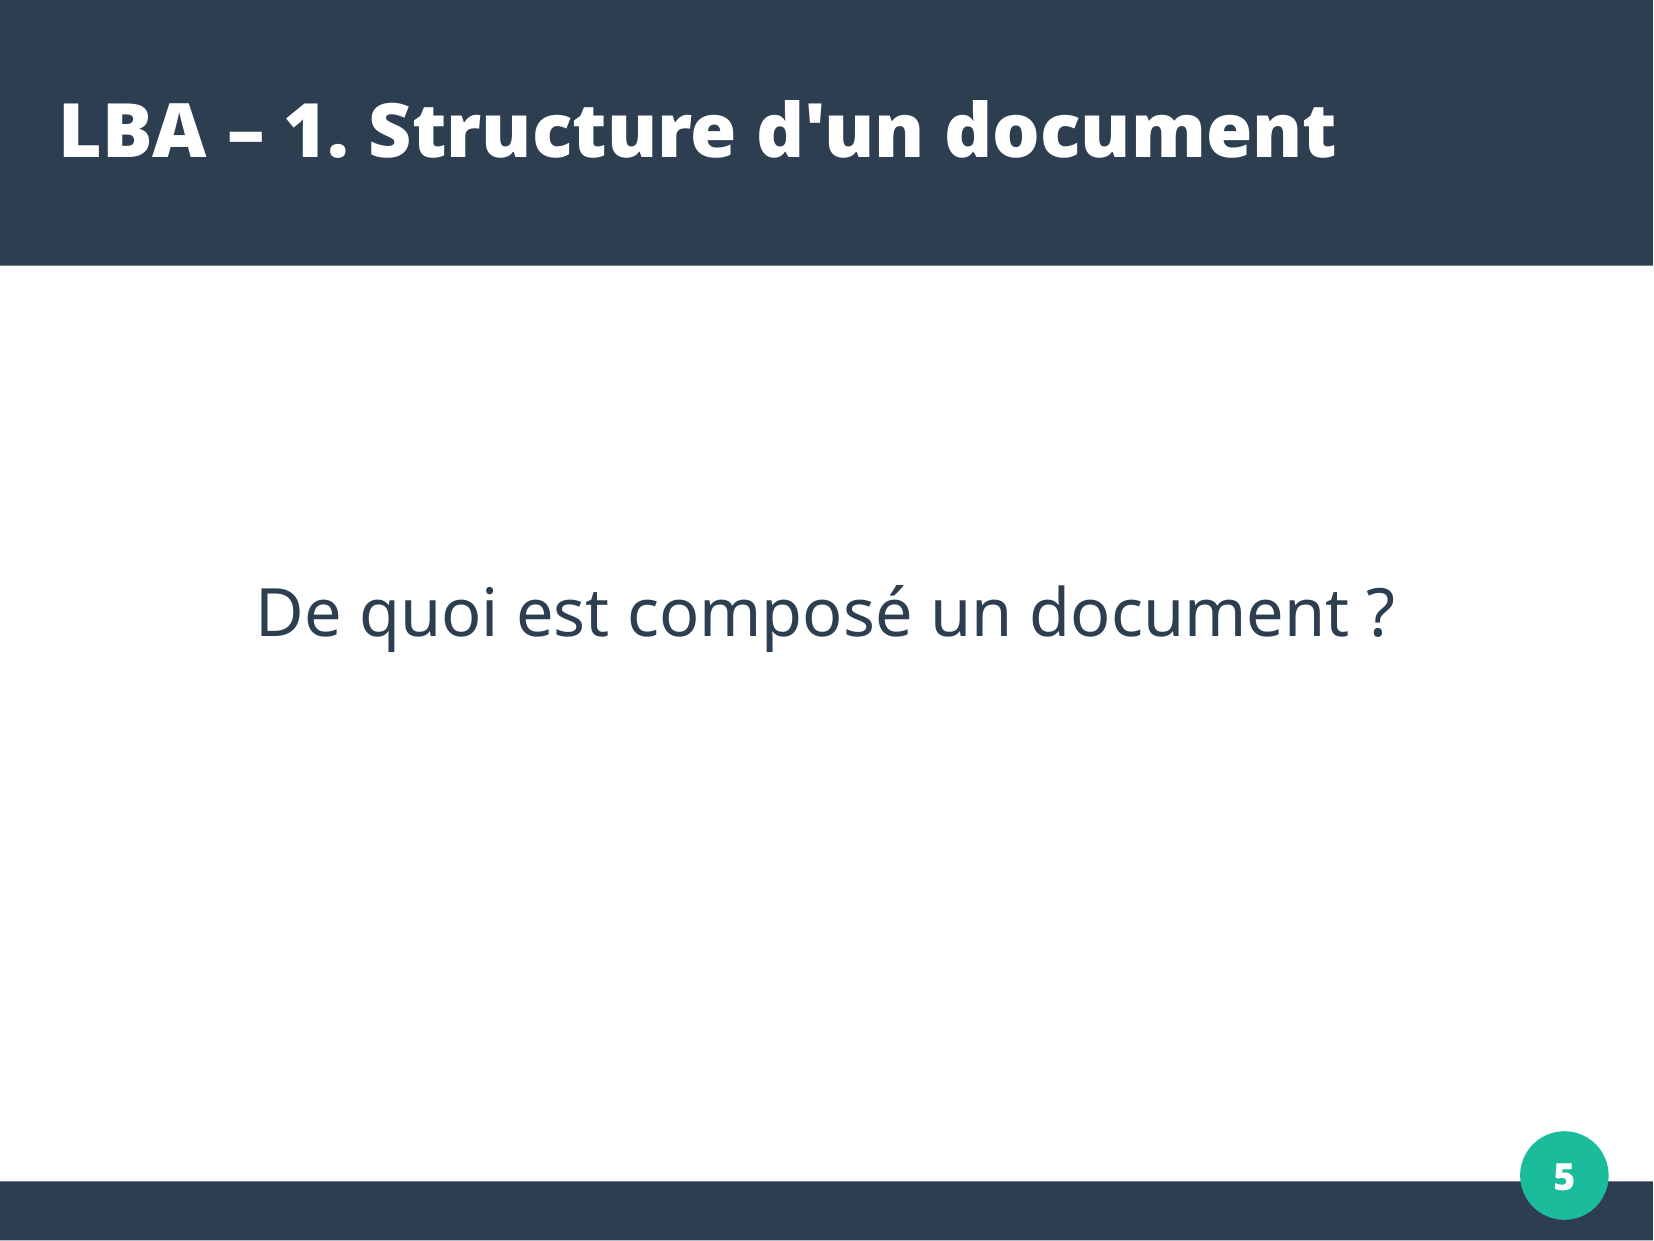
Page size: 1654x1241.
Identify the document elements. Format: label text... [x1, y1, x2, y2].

title LBA – 1. Structure d'un document [58, 49, 1594, 207]
list De quoi est composé un document ? [58, 324, 1594, 1152]
